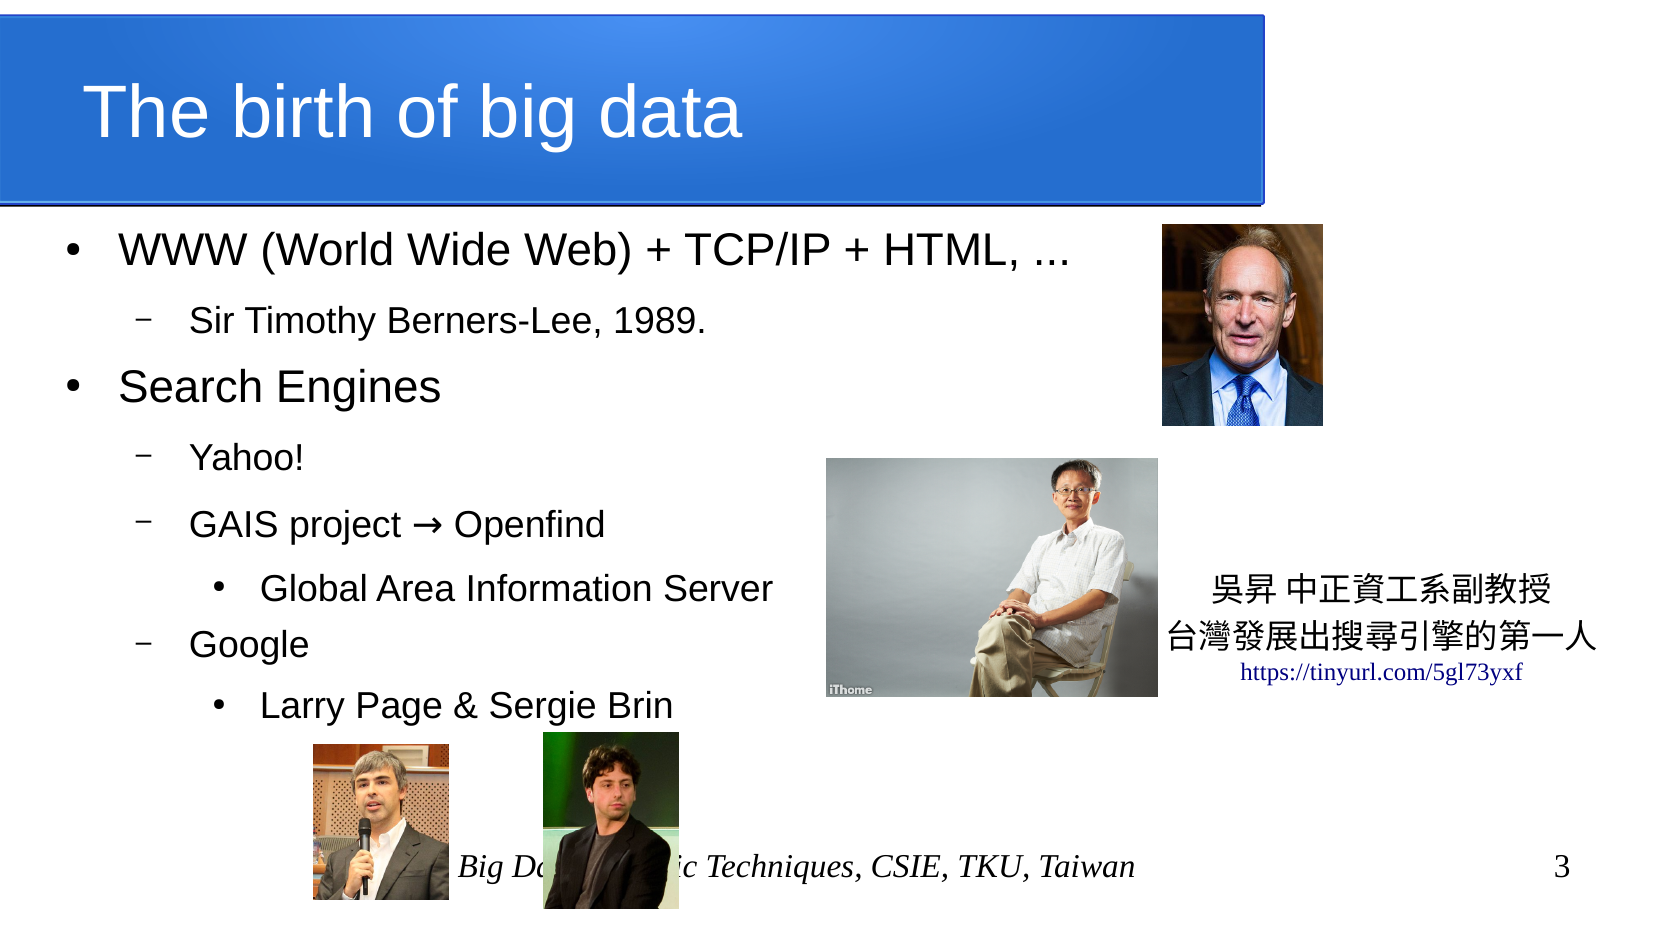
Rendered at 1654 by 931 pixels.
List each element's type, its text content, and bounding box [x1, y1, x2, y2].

picture [543, 732, 679, 909]
picture [1162, 224, 1323, 426]
picture [826, 458, 1158, 697]
text_box 吳昇 中正資工系副教授 台灣發展出搜尋引擎的第一人 https://tinyurl.com/5gl73yxf [1158, 555, 1619, 671]
list WWW (World Wide Web) + TCP/IP + HTML, ... Sir Timothy Berners-Lee, 1989. Search Engines Yahoo! GAIS project → Openfind Global Area Information Server Google Larry Page & Sergie Brin [47, 224, 1536, 764]
title The birth of big data [82, 35, 1235, 189]
picture [313, 744, 449, 901]
